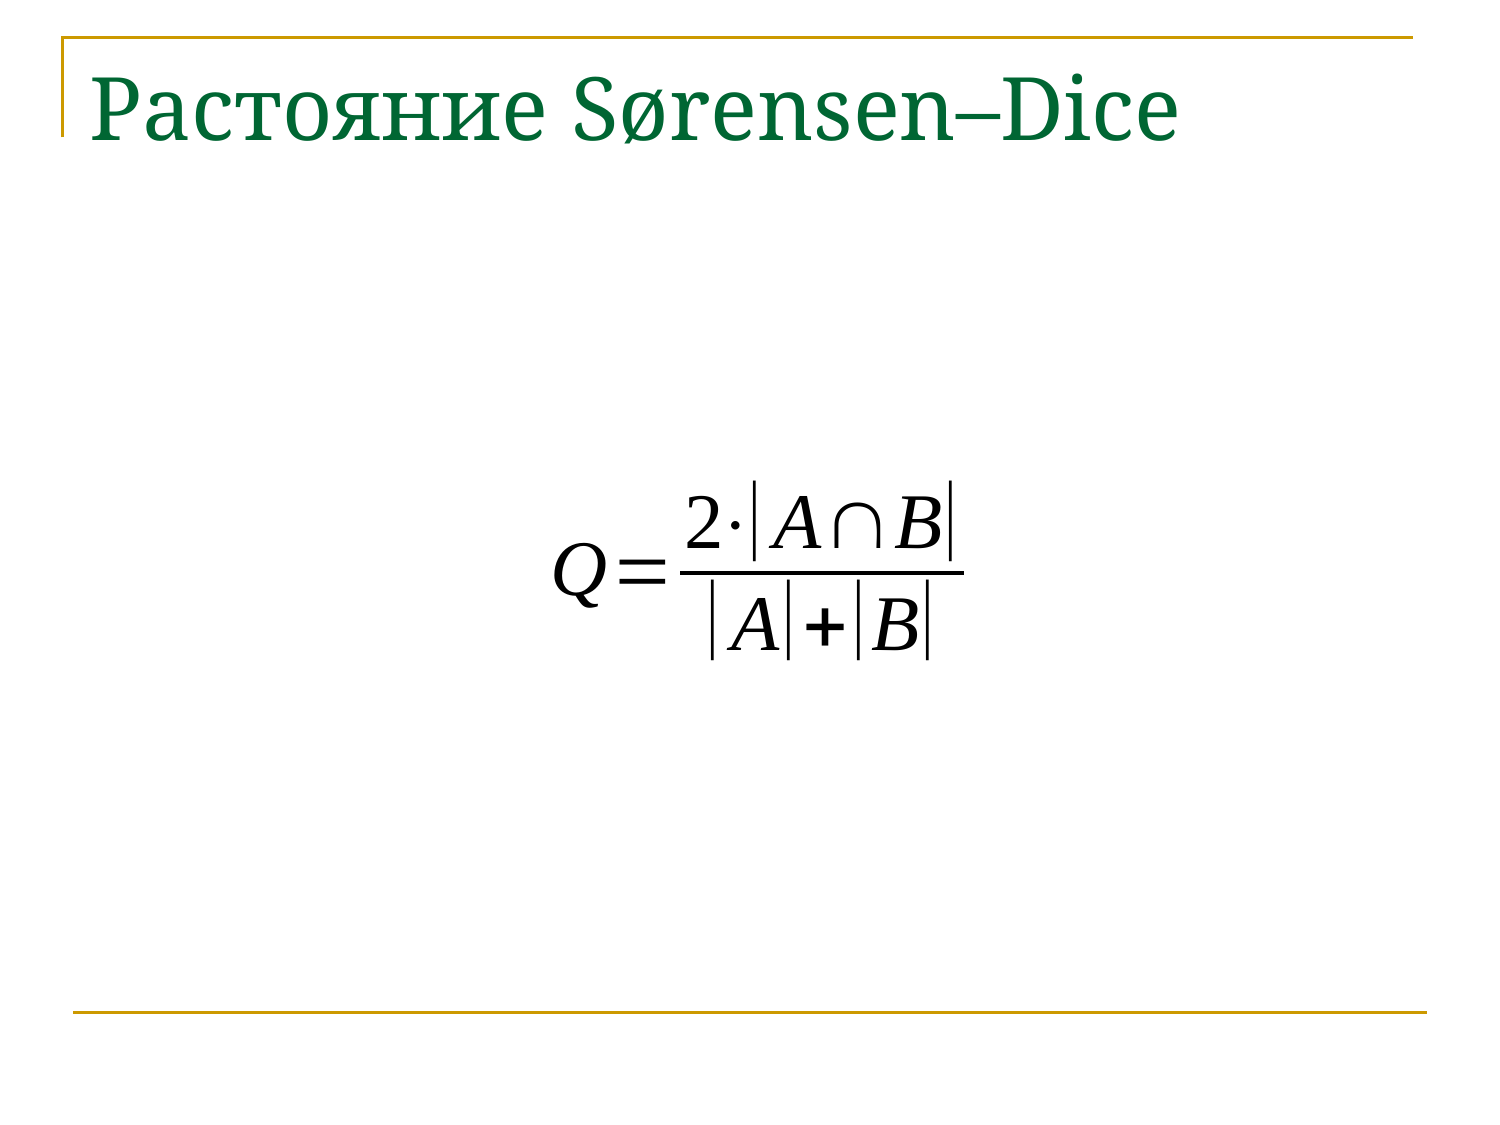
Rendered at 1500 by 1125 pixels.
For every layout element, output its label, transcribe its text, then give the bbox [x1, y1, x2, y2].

chart [544, 479, 974, 667]
title Растояние Sørensen–Dice [75, 45, 1426, 272]
